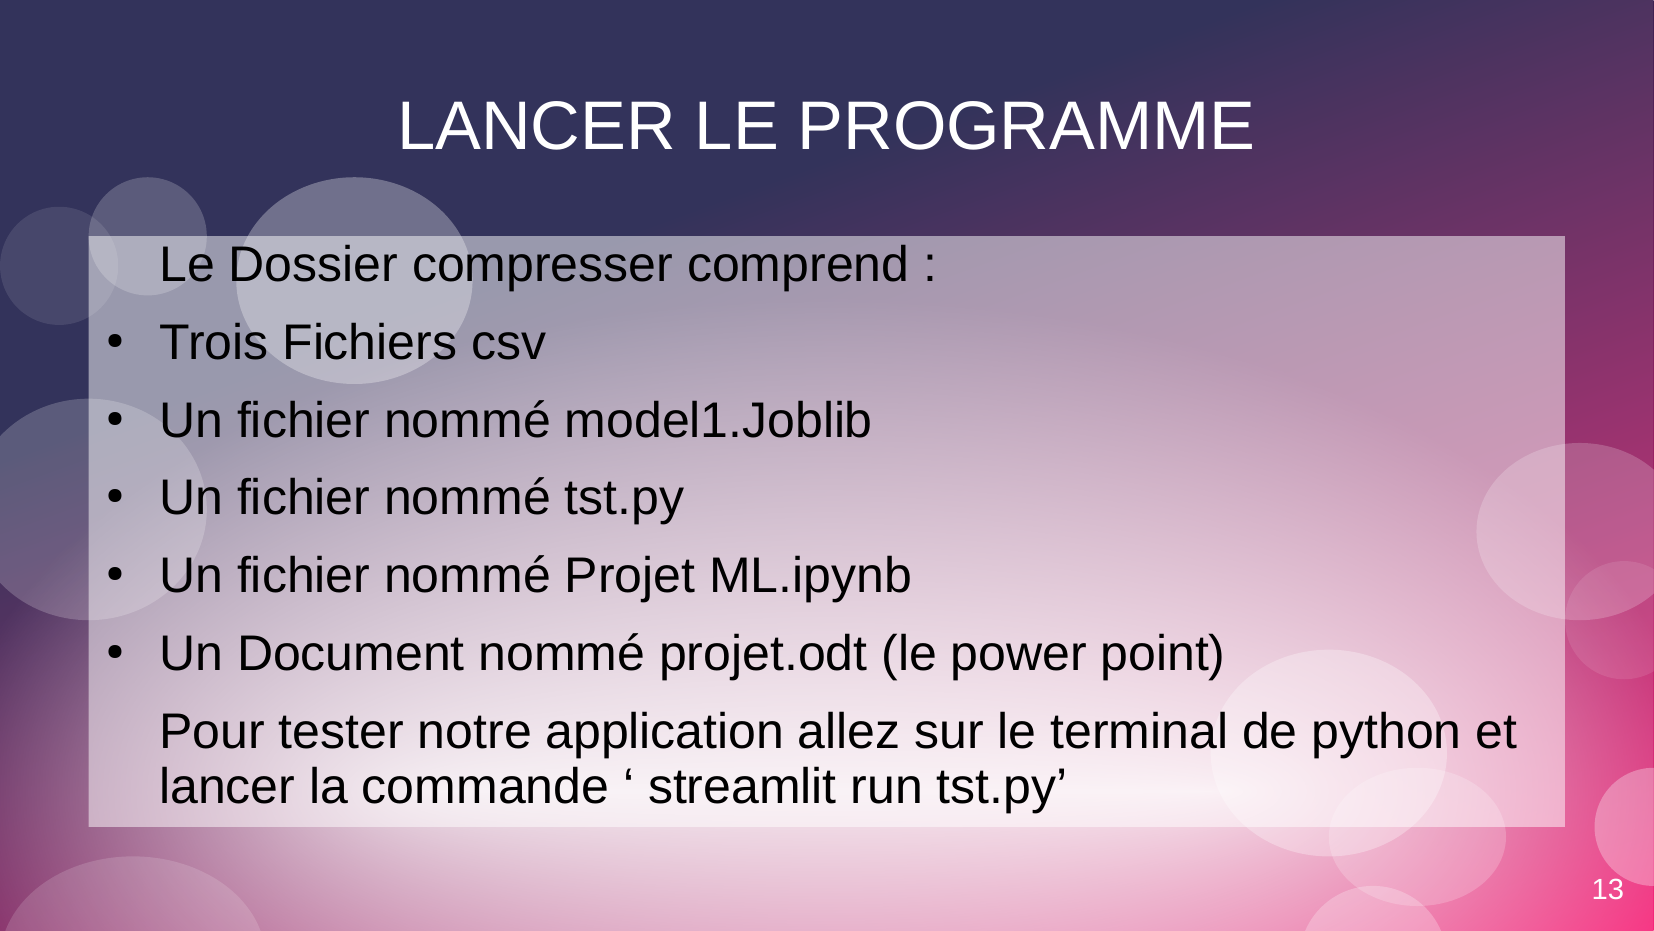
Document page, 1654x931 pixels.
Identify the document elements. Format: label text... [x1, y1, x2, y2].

list Le Dossier compresser comprend : Trois Fichiers csv Un fichier nommé model1.Joblib Un fichier nommé tst.py Un fichier nommé Projet ML.ipynb Un Document nommé projet.odt (le power point) Pour tester notre application allez sur le terminal de python et lancer la commande ‘ streamlit run tst.py’ [88, 236, 1565, 827]
title LANCER LE PROGRAMME [88, 44, 1565, 207]
